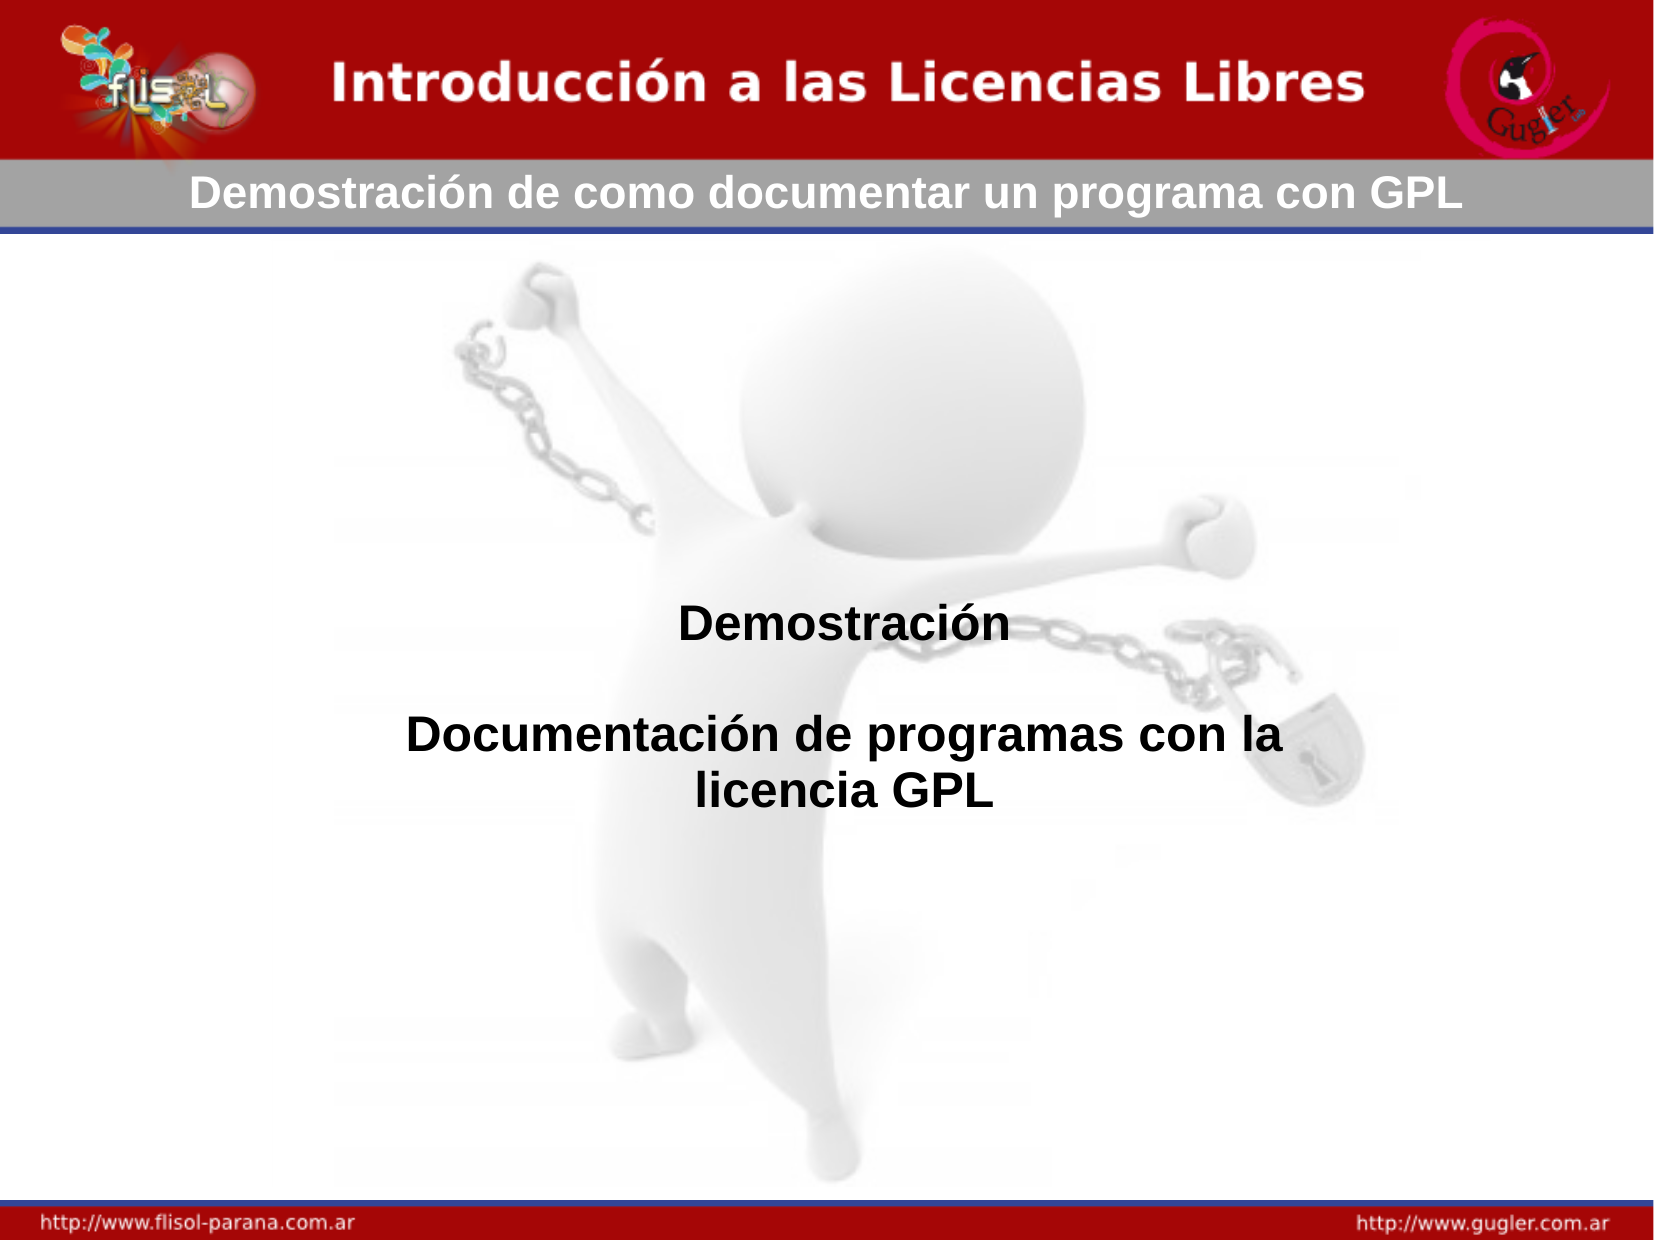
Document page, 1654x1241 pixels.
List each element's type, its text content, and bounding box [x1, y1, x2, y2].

picture [0, 226, 1654, 234]
picture [271, 239, 1491, 1188]
text_box Demostración Documentación de programas con la licencia GPL [354, 587, 1335, 826]
picture [0, 1200, 1654, 1241]
text_box Demostración de como documentar un programa con GPL [0, 159, 1654, 226]
picture [0, 0, 1654, 159]
